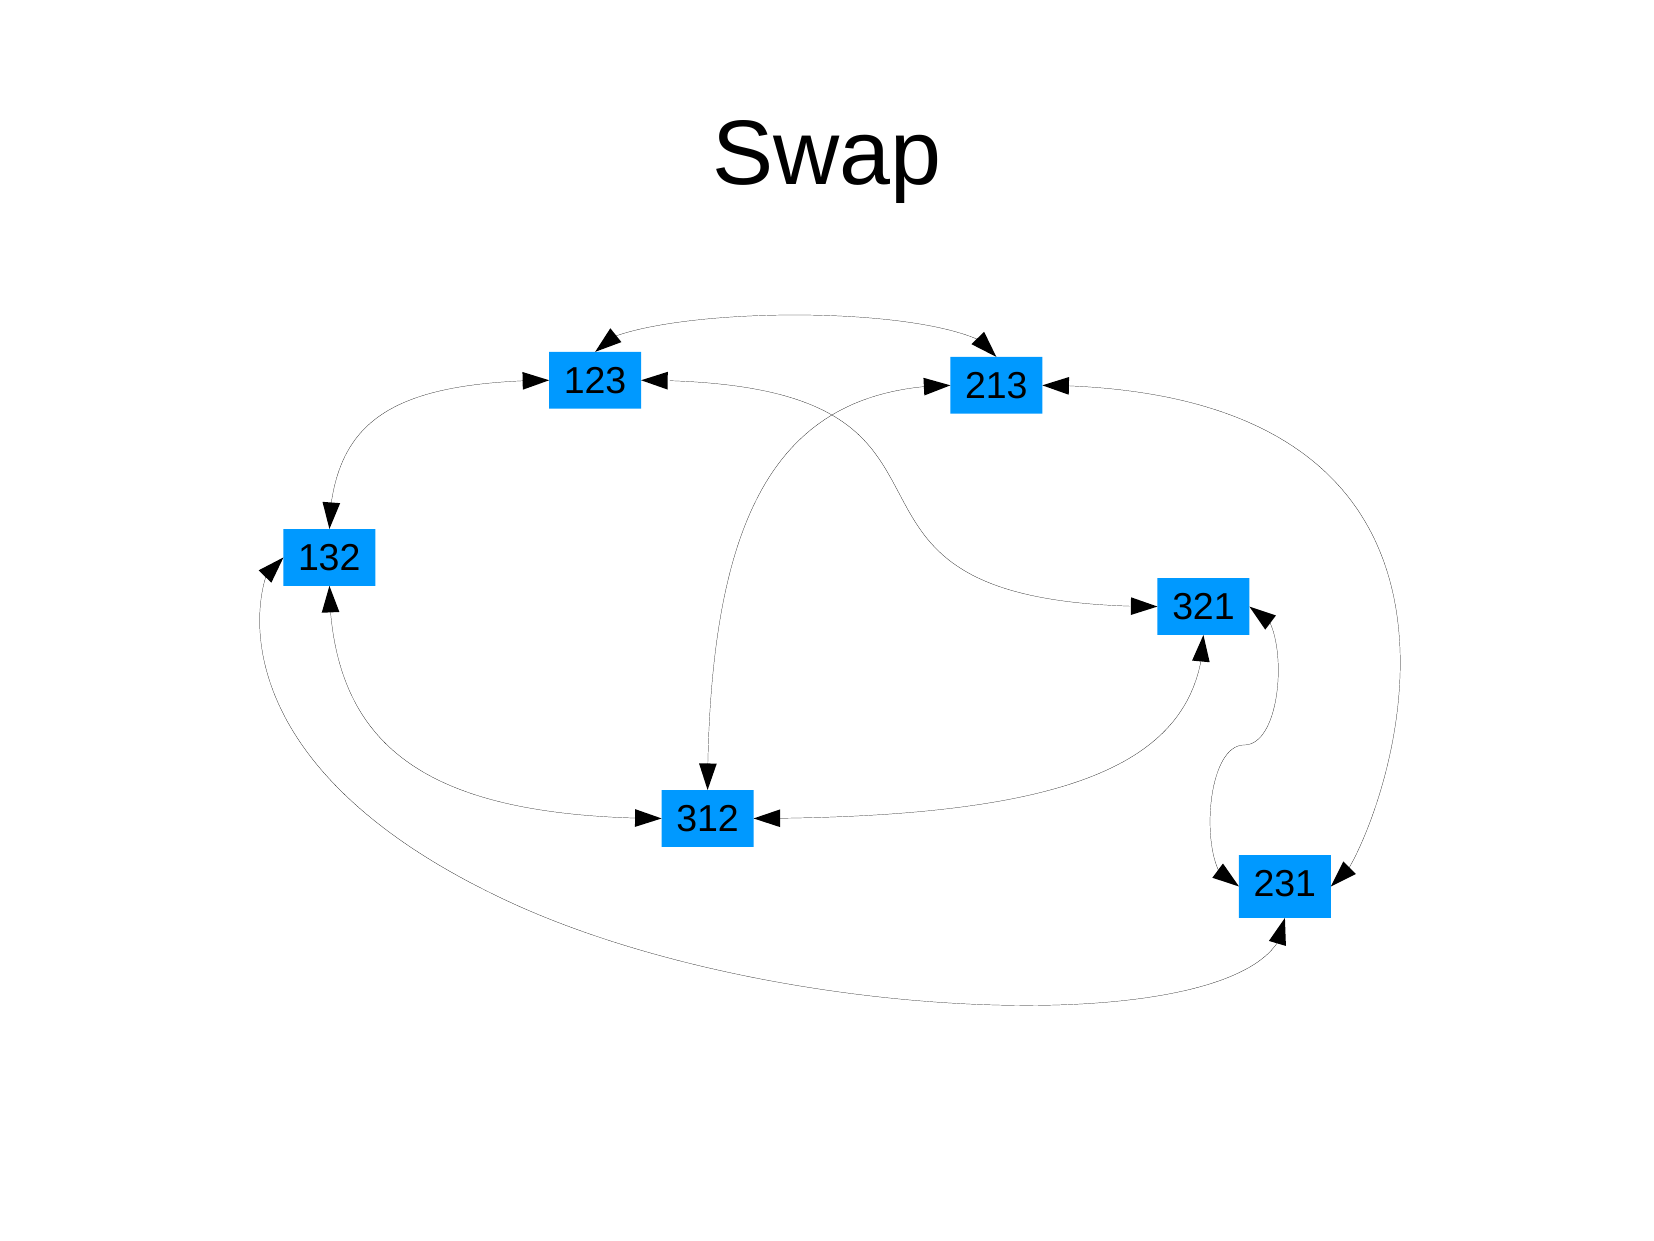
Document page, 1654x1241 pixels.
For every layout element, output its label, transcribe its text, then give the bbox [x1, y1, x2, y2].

text_box 312 [661, 790, 754, 847]
text_box 213 [950, 356, 1043, 414]
text_box 123 [549, 351, 642, 409]
title Swap [82, 49, 1571, 257]
text_box 321 [1157, 578, 1250, 635]
text_box 132 [283, 529, 376, 586]
text_box 231 [1238, 855, 1331, 918]
